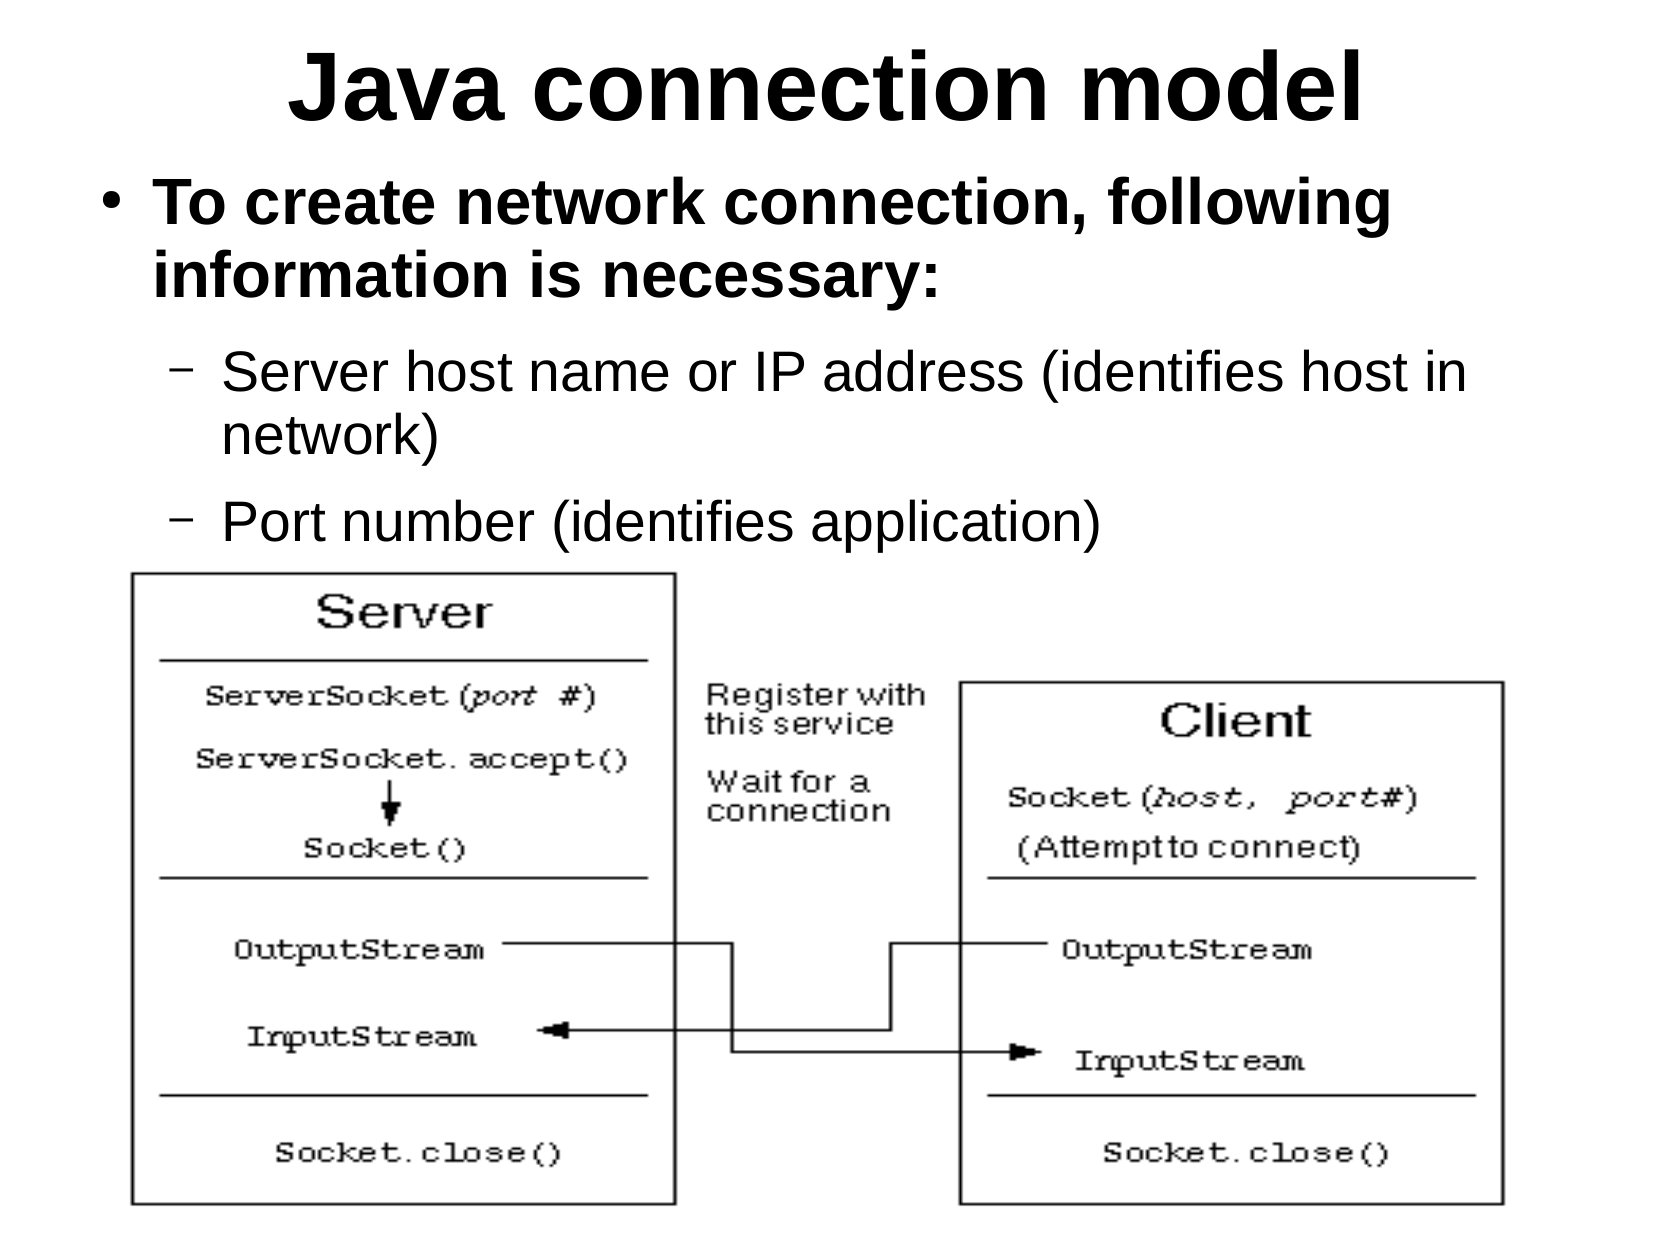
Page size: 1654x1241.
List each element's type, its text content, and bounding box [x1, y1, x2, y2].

list To create network connection, following information is necessary: Server host name or IP address (identifies host in network) Port number (identifies application) [82, 165, 1571, 556]
picture [94, 556, 1550, 1241]
title Java connection model [82, 32, 1571, 142]
